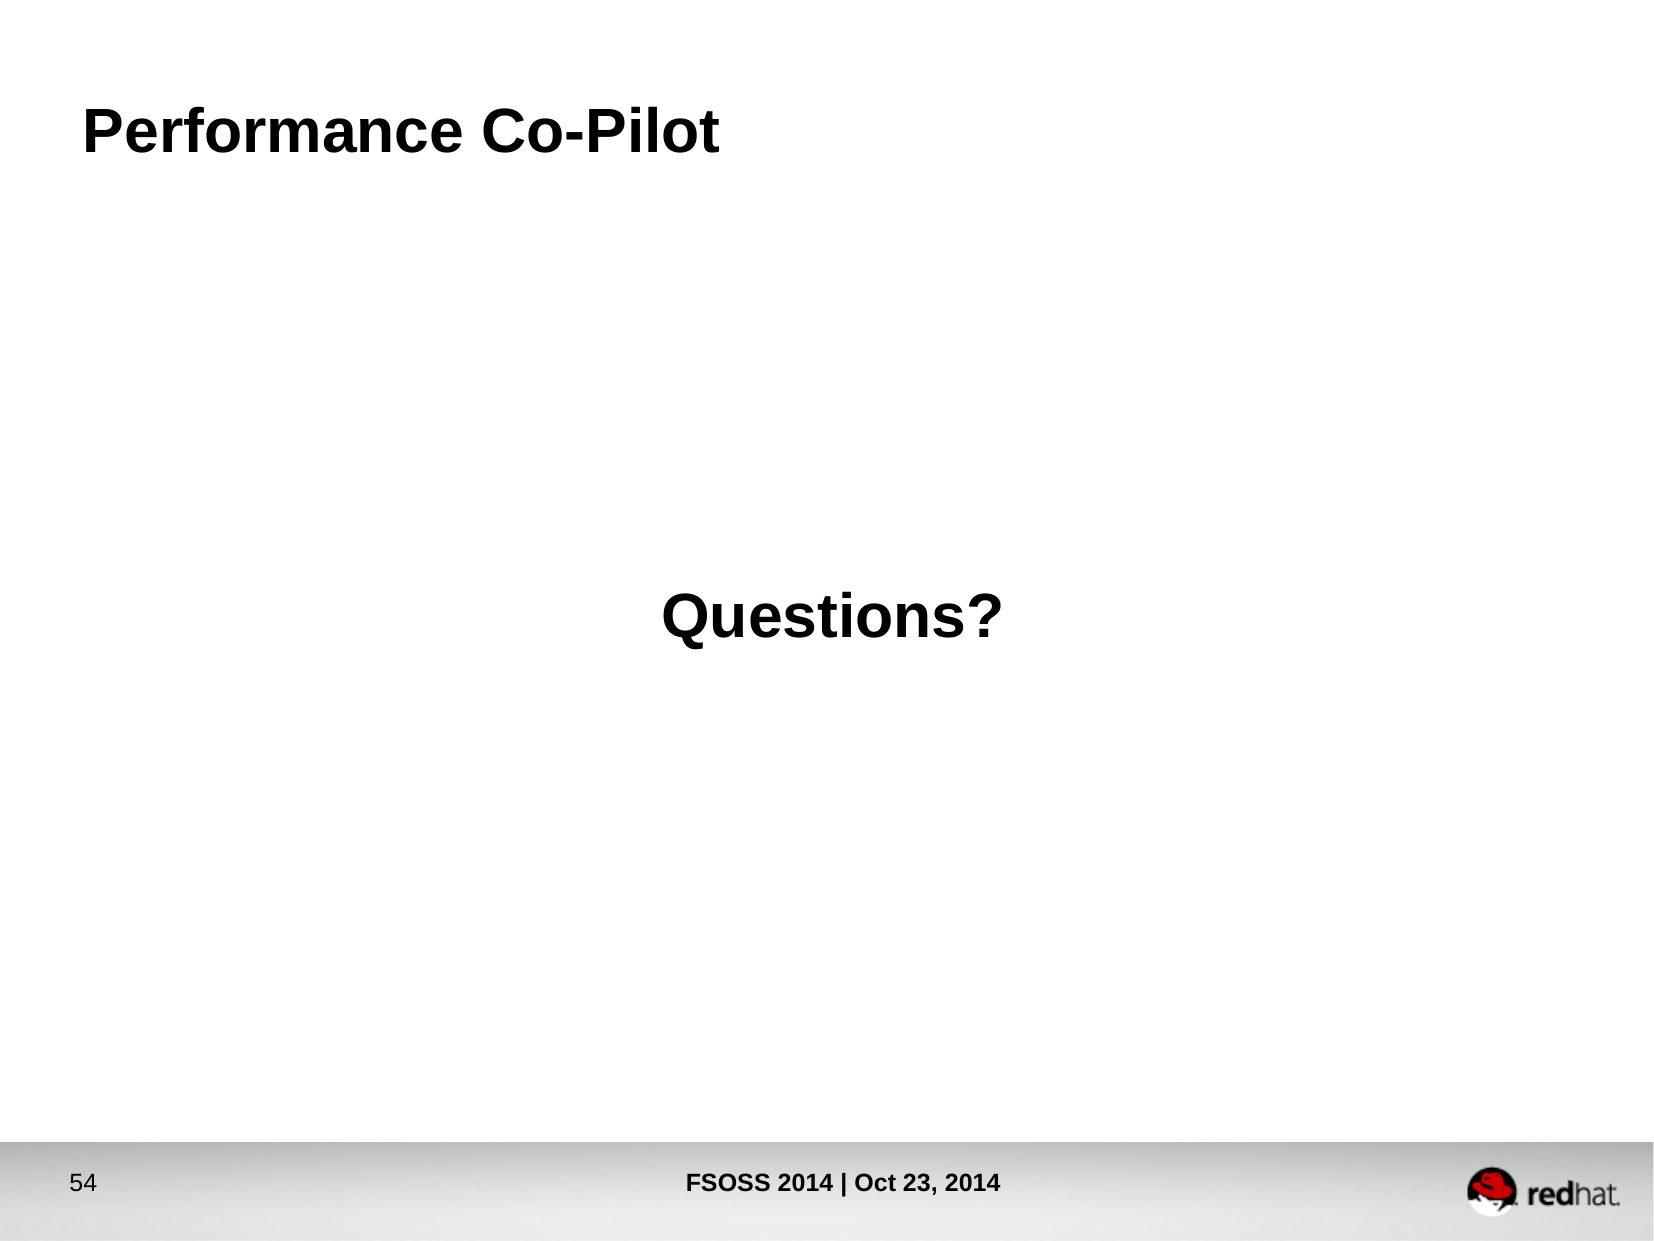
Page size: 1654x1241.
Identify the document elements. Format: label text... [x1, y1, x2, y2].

title Questions? [661, 521, 1115, 710]
title Performance Co-Pilot [82, 37, 1571, 226]
picture [0, 1142, 1654, 1241]
